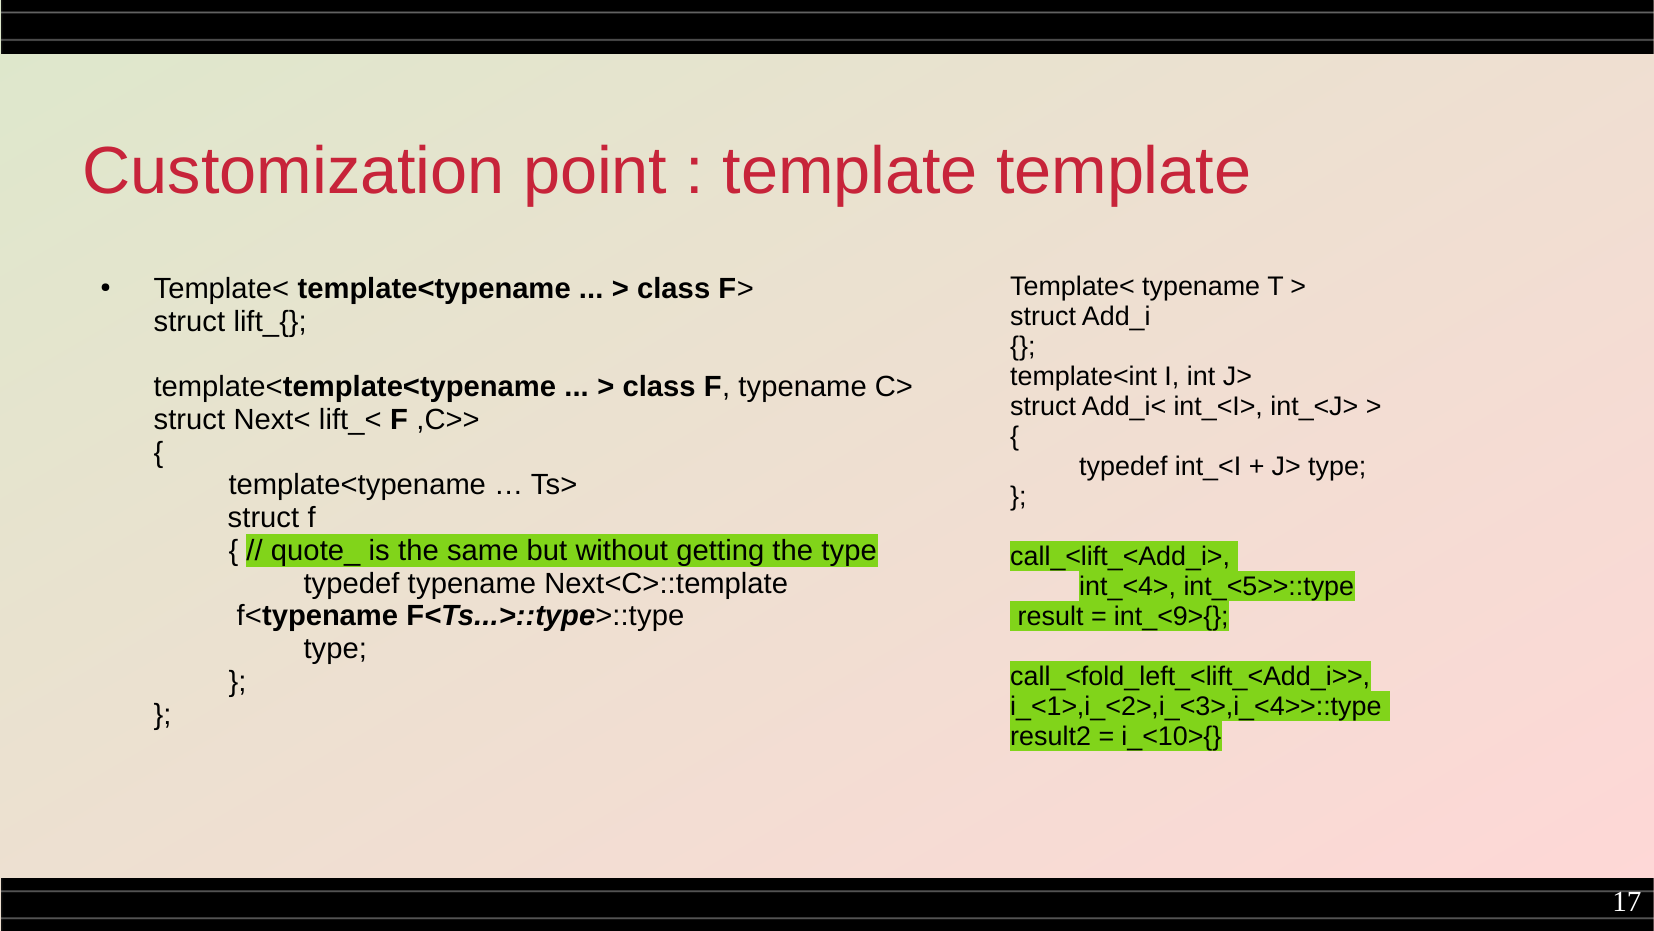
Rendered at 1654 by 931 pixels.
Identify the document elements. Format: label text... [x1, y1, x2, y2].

list Template< typename T > struct Add_i {}; template<int I, int J> struct Add_i< int_<I>, int_<J> > { typedef int_<I + J> type; }; call_<lift_<Add_i>, int_<4>, int_<5>>::type result = int_<9>{}; call_<fold_left_<lift_<Add_i>>, i_<1>,i_<2>,i_<3>,i_<4>>::type result2 = i_<10>{} [945, 271, 1572, 758]
title Customization point : template template [82, 92, 1571, 249]
picture [1, 0, 1654, 54]
list Template< template<typename ... > class F> struct lift_{}; template<template<typename ... > class F, typename C> struct Next< lift_< F ,C>> { template<typename … Ts> struct f { // quote_ is the same but without getting the type typedef typename Next<C>::template f<typename F<Ts...>::type>::type type; }; }; [82, 271, 945, 758]
picture [1, 878, 1654, 931]
